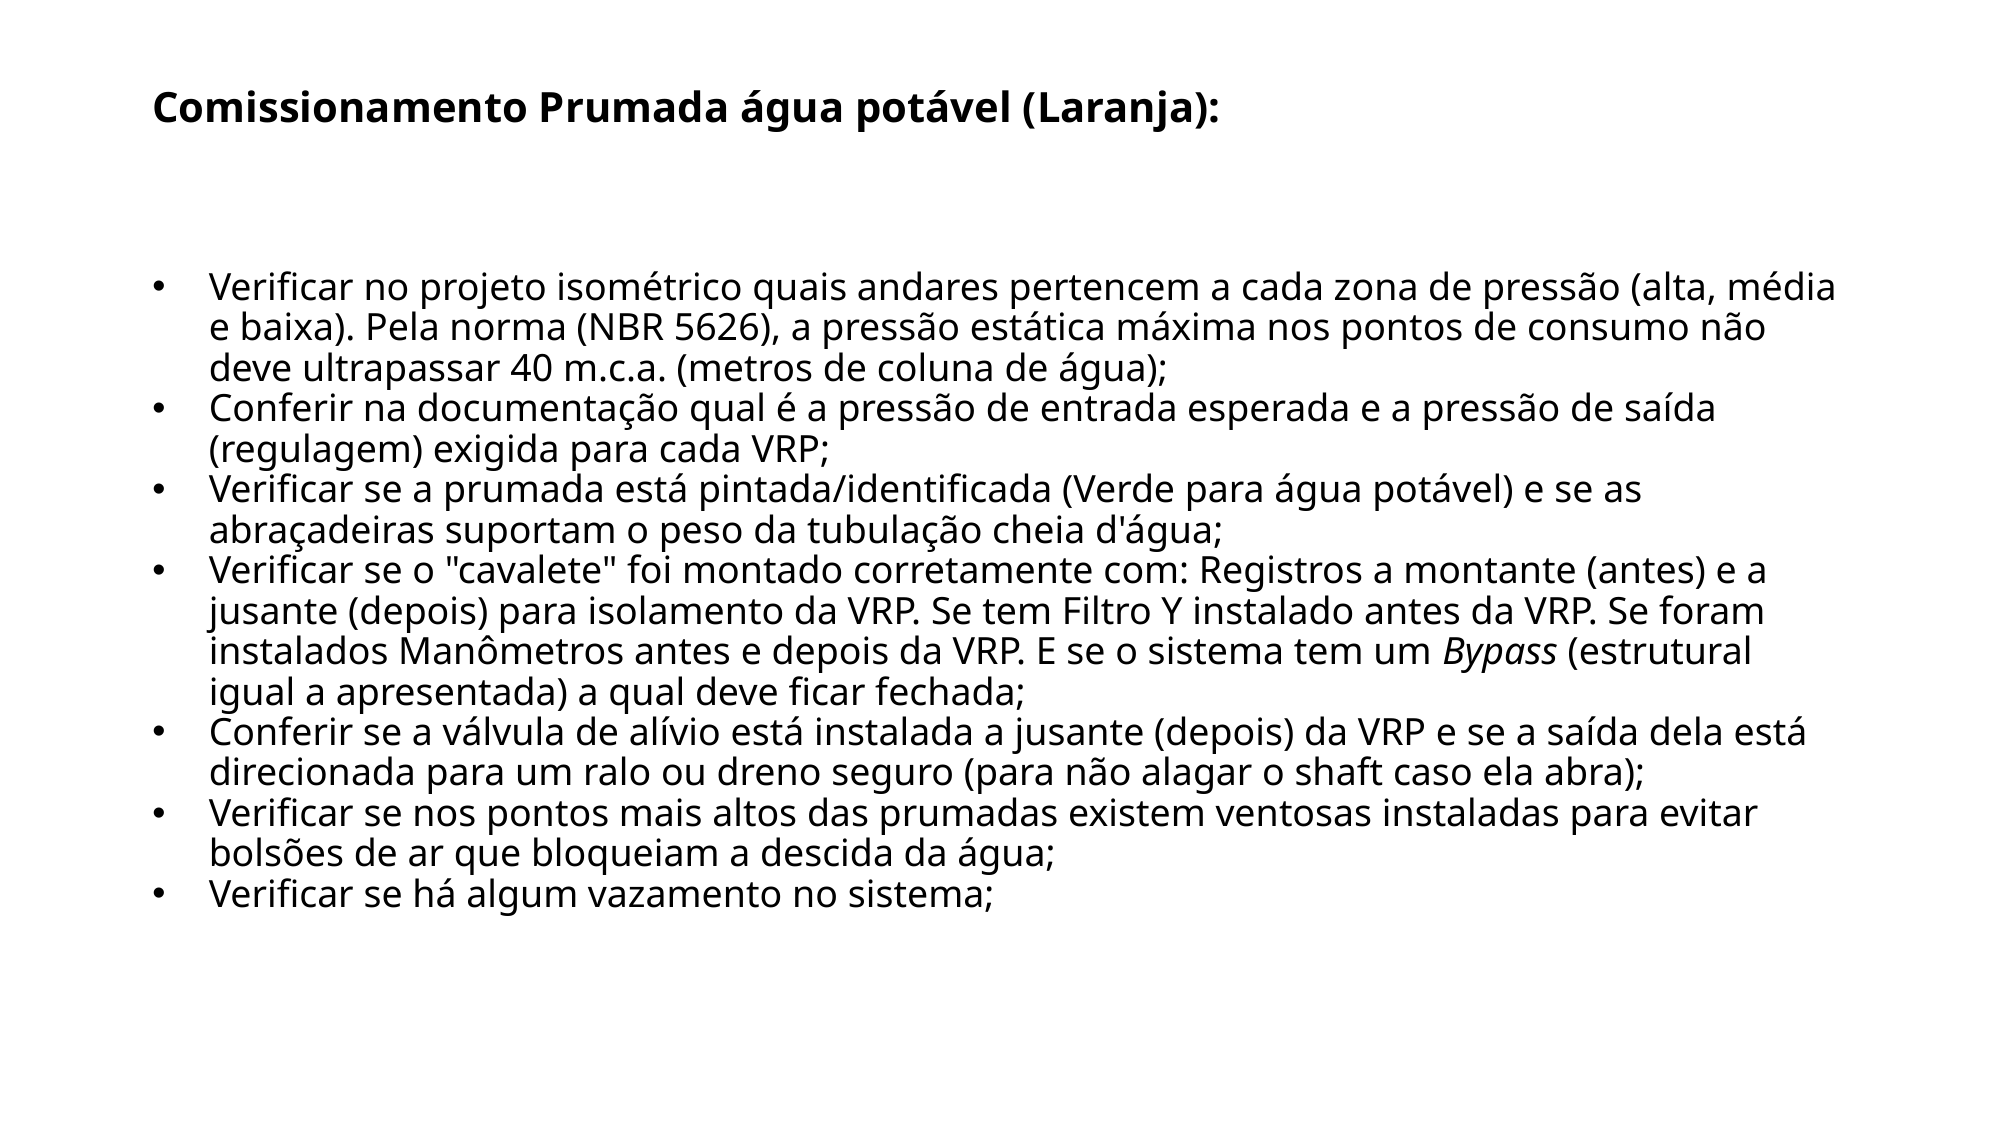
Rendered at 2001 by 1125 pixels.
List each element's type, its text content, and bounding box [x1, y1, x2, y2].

title Comissionamento Prumada água potável (Laranja): [137, 60, 1863, 158]
text_box Verificar no projeto isométrico quais andares pertencem a cada zona de pressão (alta, média e baixa). Pela norma (NBR 5626), a pressão estática máxima nos pontos de consumo não deve ultrapassar 40 m.c.a. (metros de coluna de água); Conferir na documentação qual é a pressão de entrada esperada e a pressão de saída (regulagem) exigida para cada VRP; Verificar se a prumada está pintada/identificada (Verde para água potável) e se as abraçadeiras suportam o peso da tubulação cheia d'água; Verificar se o "cavalete" foi montado corretamente com: Registros a montante (antes) e a jusante (depois) para isolamento da VRP. Se tem Filtro Y instalado antes da VRP. Se foram instalados Manômetros antes e depois da VRP. E se o sistema tem um Bypass (estrutural igual a apresentada) a qual deve ficar fechada; Conferir se a válvula de alívio está instalada a jusante (depois) da VRP e se a saída dela está direcionada para um ralo ou dreno seguro (para não alagar o shaft caso ela abra); Verificar se nos pontos mais altos das prumadas existem ventosas instaladas para evitar bolsões de ar que bloqueiam a descida da água; Verificar se há algum vazamento no sistema; [137, 158, 1863, 1065]
